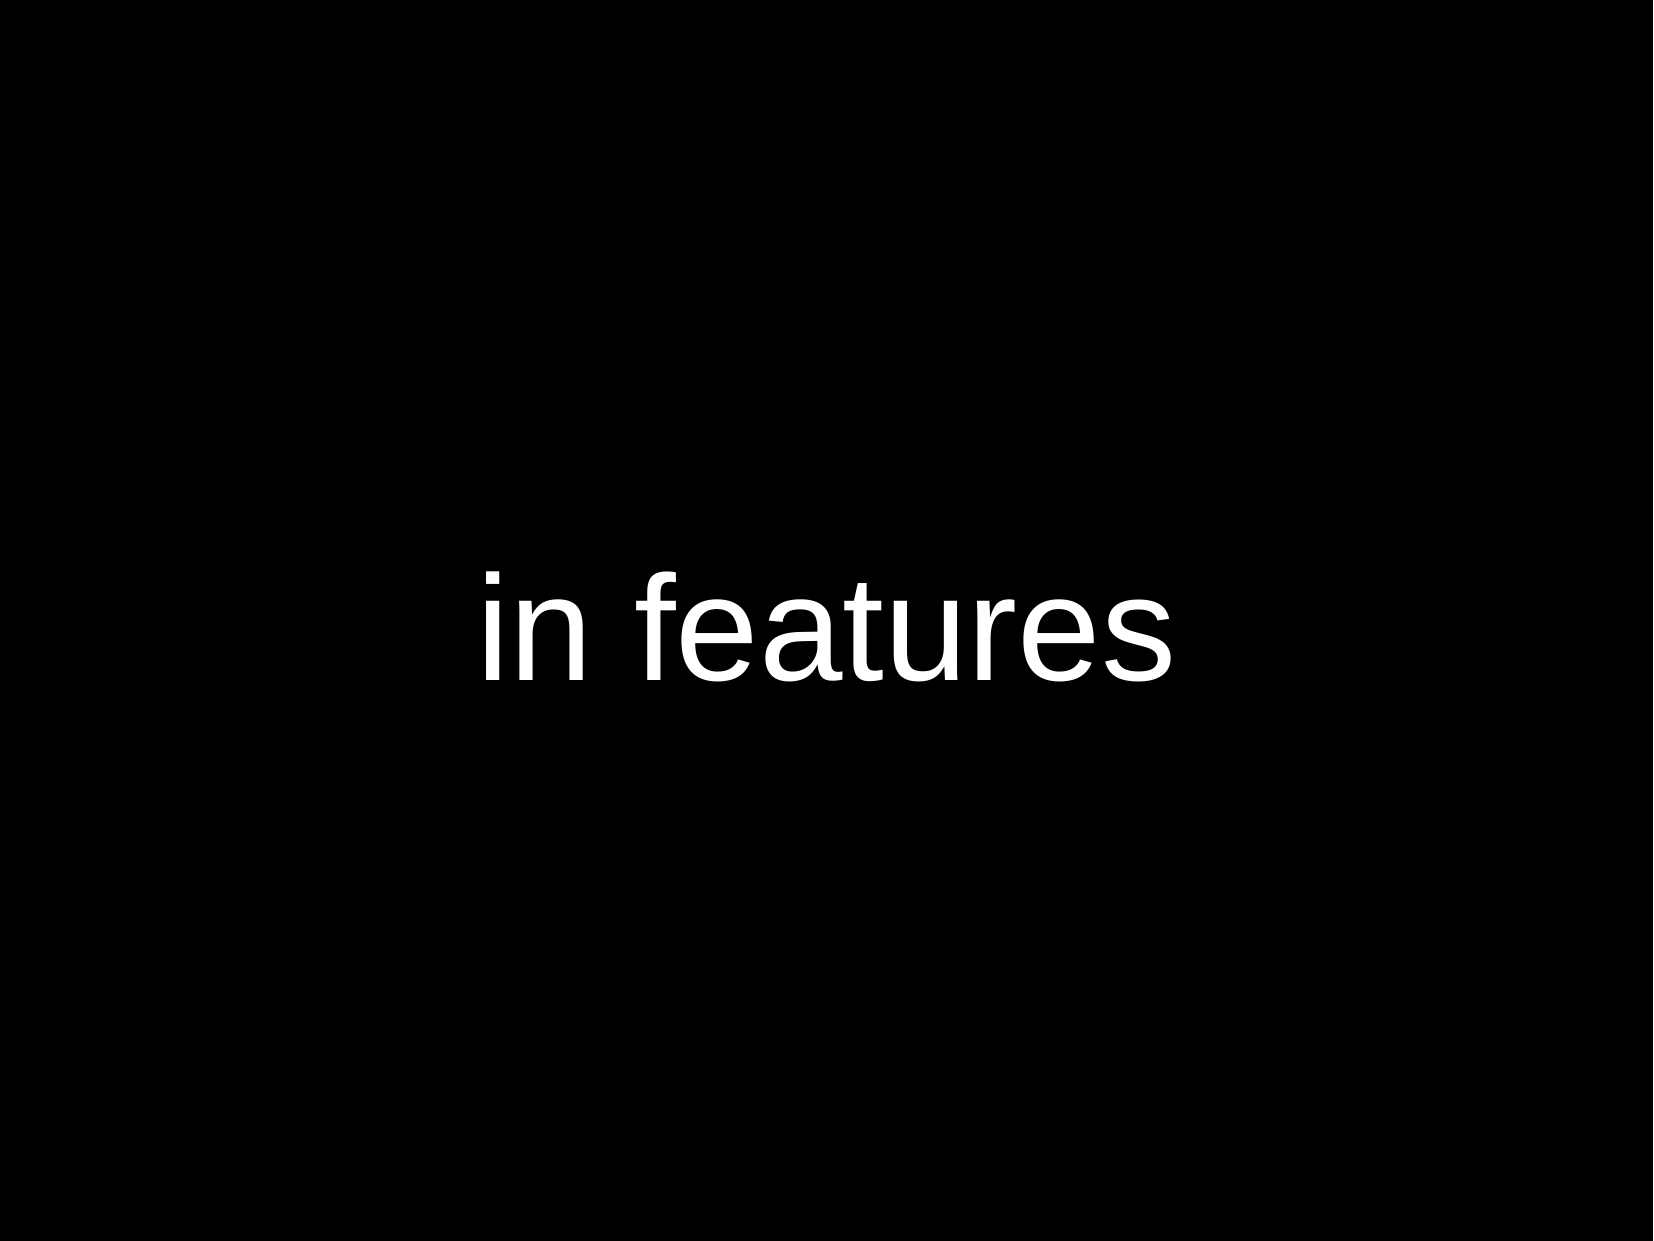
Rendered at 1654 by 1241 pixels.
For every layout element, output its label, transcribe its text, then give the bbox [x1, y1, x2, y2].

title in features [82, 56, 1571, 1201]
